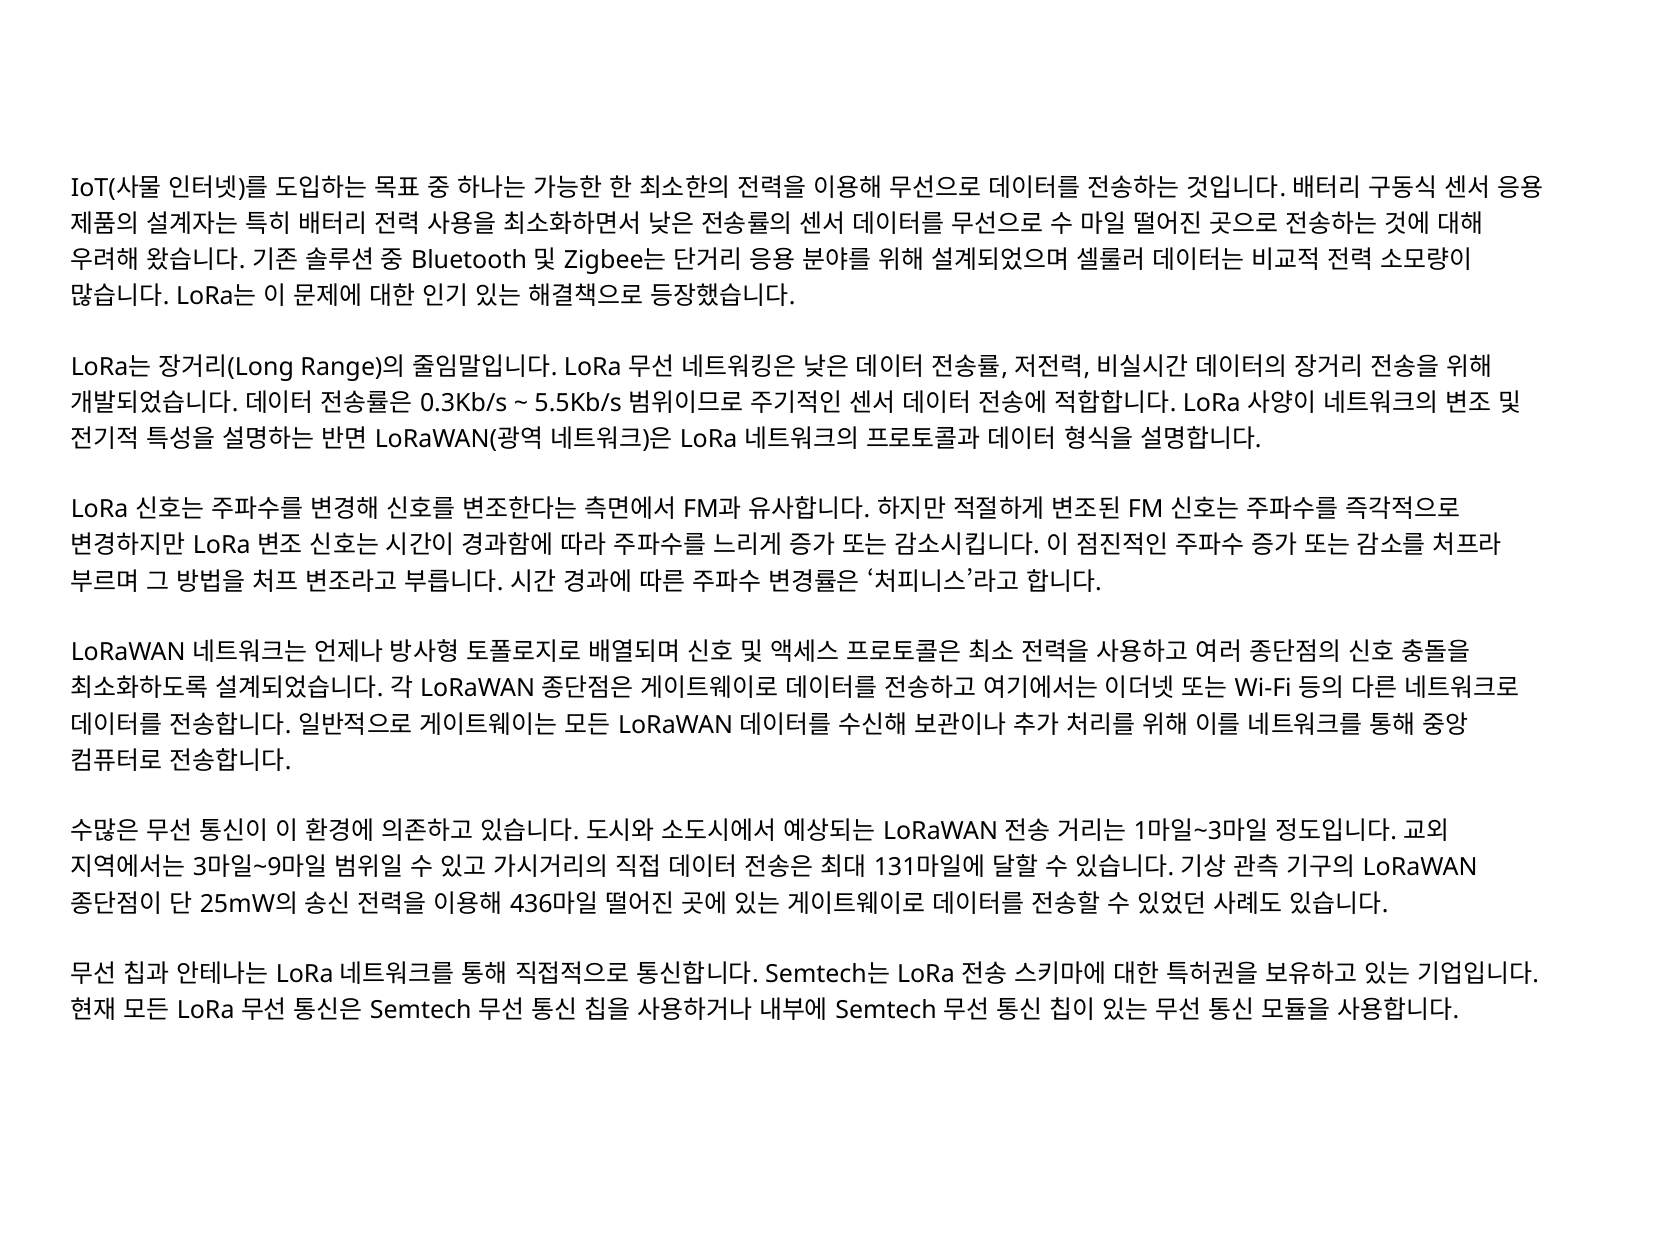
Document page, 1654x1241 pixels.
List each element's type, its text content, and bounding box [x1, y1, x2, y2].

subtitle IoT(사물 인터넷)를 도입하는 목표 중 하나는 가능한 한 최소한의 전력을 이용해 무선으로 데이터를 전송하는 것입니다. 배터리 구동식 센서 응용 제품의 설계자는 특히 배터리 전력 사용을 최소화하면서 낮은 전송률의 센서 데이터를 무선으로 수 마일 떨어진 곳으로 전송하는 것에 대해 우려해 왔습니다. 기존 솔루션 중 Bluetooth 및 Zigbee는 단거리 응용 분야를 위해 설계되었으며 셀룰러 데이터는 비교적 전력 소모량이 많습니다. LoRa는 이 문제에 대한 인기 있는 해결책으로 등장했습니다. LoRa는 장거리(Long Range)의 줄임말입니다. LoRa 무선 네트워킹은 낮은 데이터 전송률, 저전력, 비실시간 데이터의 장거리 전송을 위해 개발되었습니다. 데이터 전송률은 0.3Kb/s ~ 5.5Kb/s 범위이므로 주기적인 센서 데이터 전송에 적합합니다. LoRa 사양이 네트워크의 변조 및 전기적 특성을 설명하는 반면 LoRaWAN(광역 네트워크)은 LoRa 네트워크의 프로토콜과 데이터 형식을 설명합니다. LoRa 신호는 주파수를 변경해 신호를 변조한다는 측면에서 FM과 유사합니다. 하지만 적절하게 변조된 FM 신호는 주파수를 즉각적으로 변경하지만 LoRa 변조 신호는 시간이 경과함에 따라 주파수를 느리게 증가 또는 감소시킵니다. 이 점진적인 주파수 증가 또는 감소를 처프라 부르며 그 방법을 처프 변조라고 부릅니다. 시간 경과에 따른 주파수 변경률은 ‘처피니스’라고 합니다. LoRaWAN 네트워크는 언제나 방사형 토폴로지로 배열되며 신호 및 액세스 프로토콜은 최소 전력을 사용하고 여러 종단점의 신호 충돌을 최소화하도록 설계되었습니다. 각 LoRaWAN 종단점은 게이트웨이로 데이터를 전송하고 여기에서는 이더넷 또는 Wi-Fi 등의 다른 네트워크로 데이터를 전송합니다. 일반적으로 게이트웨이는 모든 LoRaWAN 데이터를 수신해 보관이나 추가 처리를 위해 이를 네트워크를 통해 중앙 컴퓨터로 전송합니다. 수많은 무선 통신이 이 환경에 의존하고 있습니다. 도시와 소도시에서 예상되는 LoRaWAN 전송 거리는 1마일~3마일 정도입니다. 교외 지역에서는 3마일~9마일 범위일 수 있고 가시거리의 직접 데이터 전송은 최대 131마일에 달할 수 있습니다. 기상 관측 기구의 LoRaWAN 종단점이 단 25mW의 송신 전력을 이용해 436마일 떨어진 곳에 있는 게이트웨이로 데이터를 전송할 수 있었던 사례도 있습니다. 무선 칩과 안테나는 LoRa 네트워크를 통해 직접적으로 통신합니다. Semtech는 LoRa 전송 스키마에 대한 특허권을 보유하고 있는 기업입니다. 현재 모든 LoRa 무선 통신은 Semtech 무선 통신 칩을 사용하거나 내부에 Semtech 무선 통신 칩이 있는 무선 통신 모듈을 사용합니다. [70, 35, 1559, 1158]
